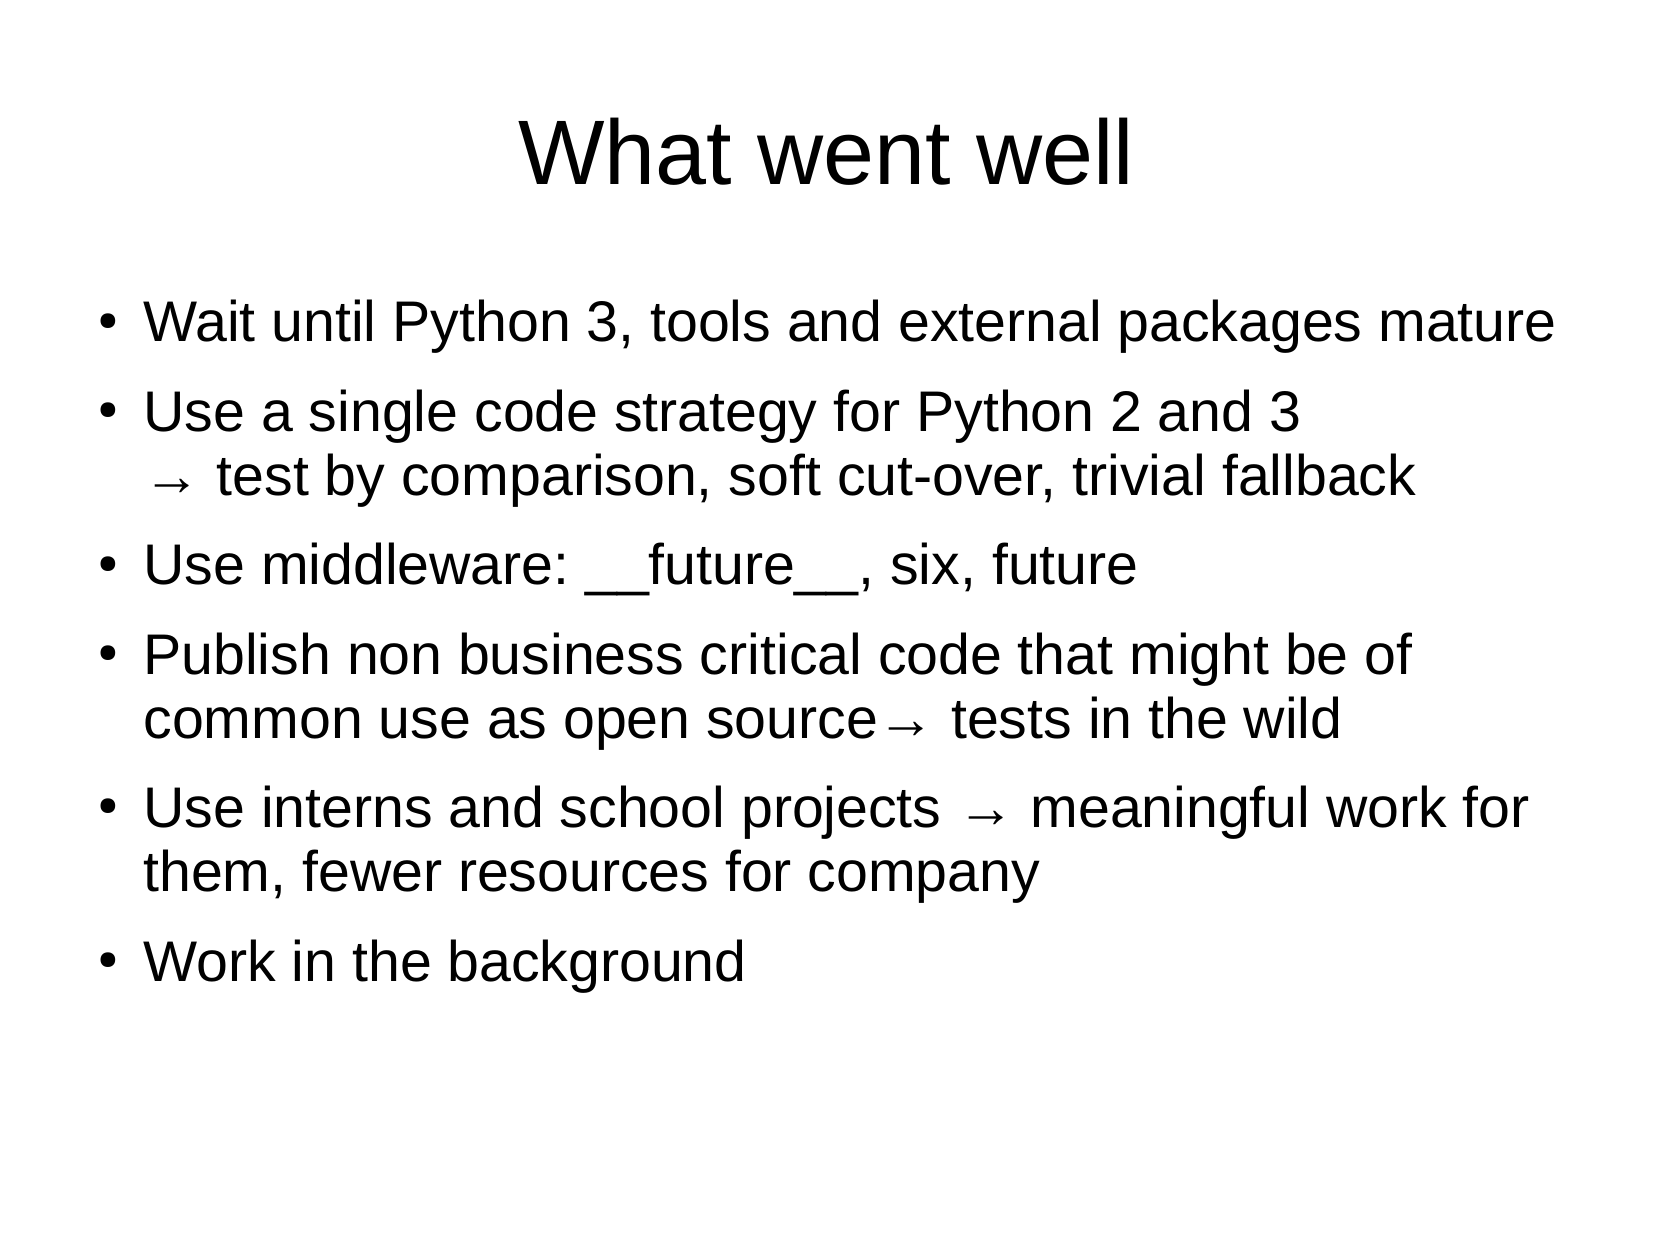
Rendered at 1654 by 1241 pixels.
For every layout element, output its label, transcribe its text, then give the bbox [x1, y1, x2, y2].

list Wait until Python 3, tools and external packages mature Use a single code strategy for Python 2 and 3 → test by comparison, soft cut-over, trivial fallback Use middleware: __future__, six, future Publish non business critical code that might be of common use as open source→ tests in the wild Use interns and school projects → meaningful work for them, fewer resources for company Work in the background [82, 290, 1571, 1010]
title What went well [82, 49, 1571, 257]
